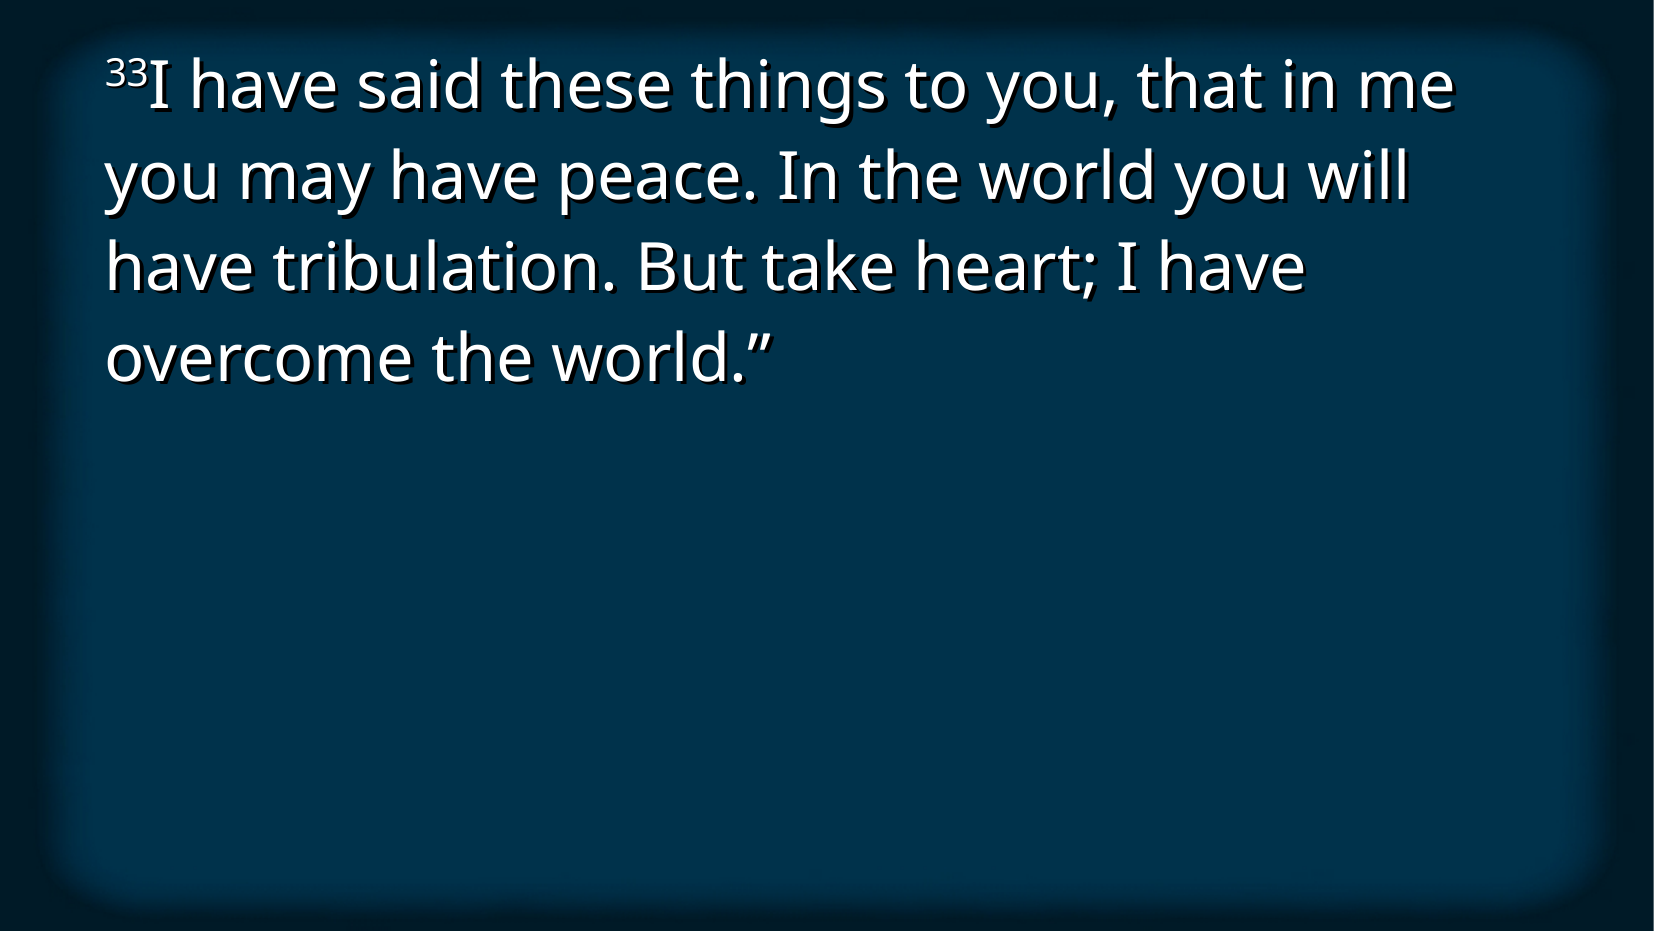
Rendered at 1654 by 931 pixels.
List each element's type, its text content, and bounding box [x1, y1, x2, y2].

picture [0, 0, 1654, 931]
text_box 33I have said these things to you, that in me you may have peace. In the world you will have tribulation. But take heart; I have overcome the world.” [90, 30, 1576, 400]
